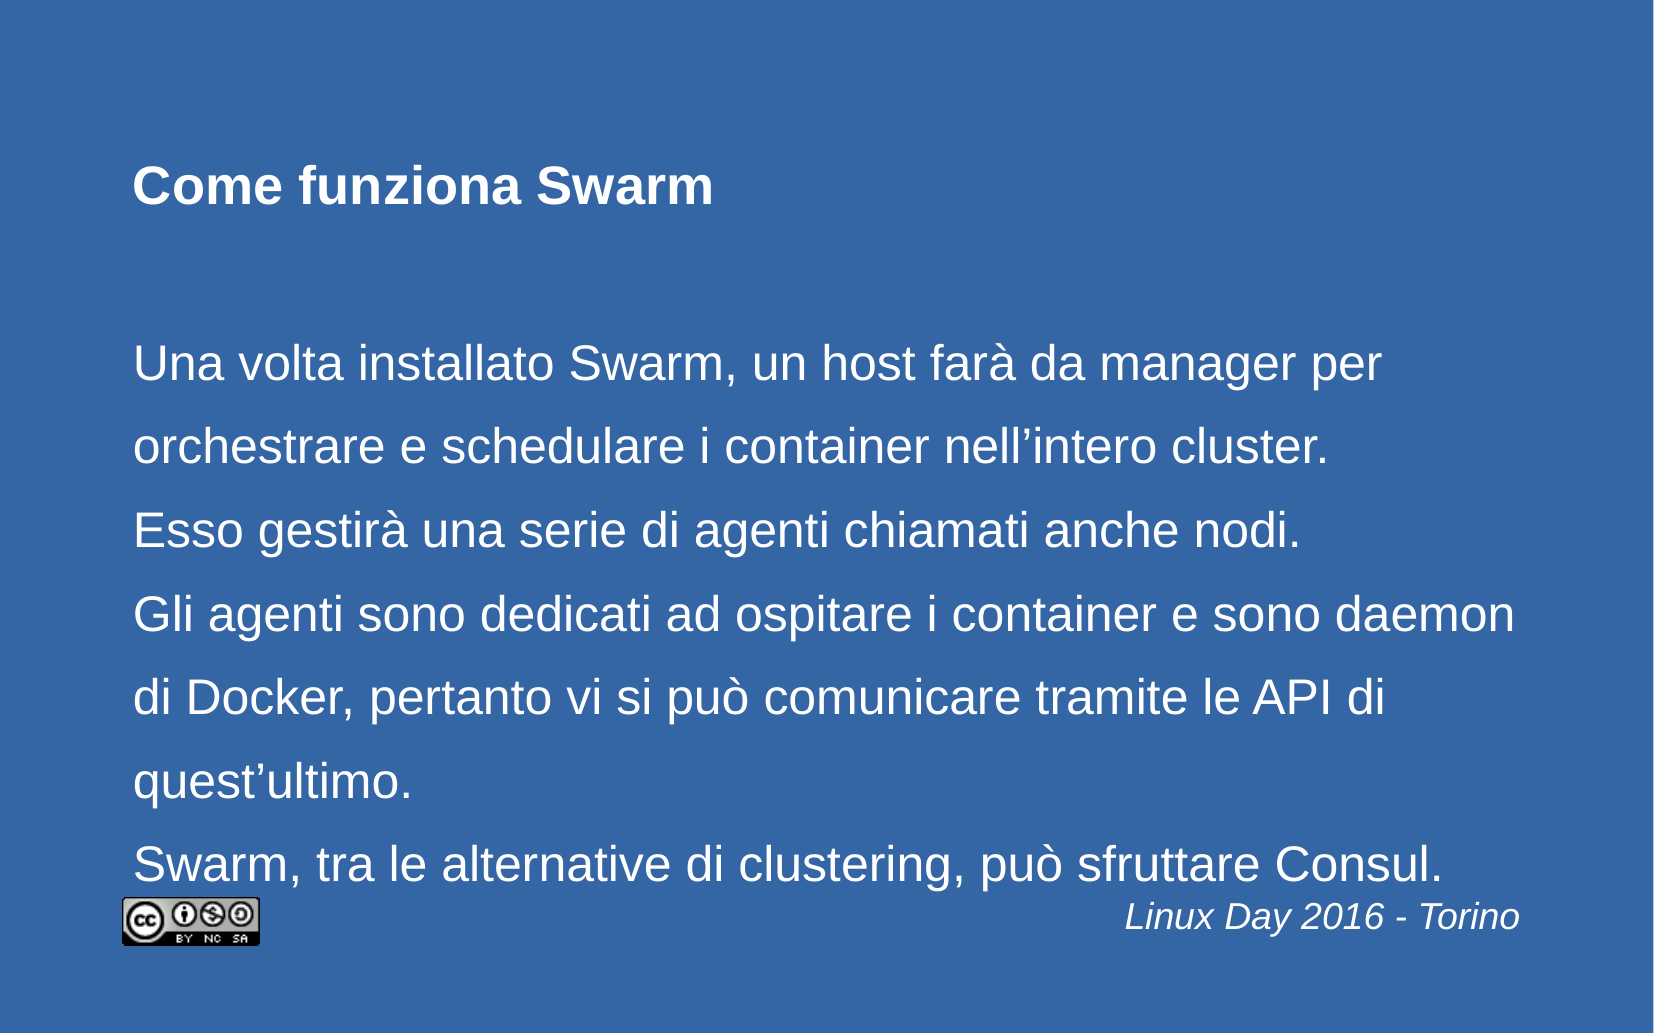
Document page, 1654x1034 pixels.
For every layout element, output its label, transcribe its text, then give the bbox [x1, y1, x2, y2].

text_box Come funziona Swarm Una volta installato Swarm, un host farà da manager per orchestrare e schedulare i container nell’intero cluster. Esso gestirà una serie di agenti chiamati anche nodi. Gli agenti sono dedicati ad ospitare i container e sono daemon di Docker, pertanto vi si può comunicare tramite le API di quest’ultimo. Swarm, tra le alternative di clustering, può sfruttare Consul. [118, 118, 1536, 961]
text_box Linux Day 2016 - Torino [1109, 887, 1536, 1034]
picture [122, 897, 260, 946]
